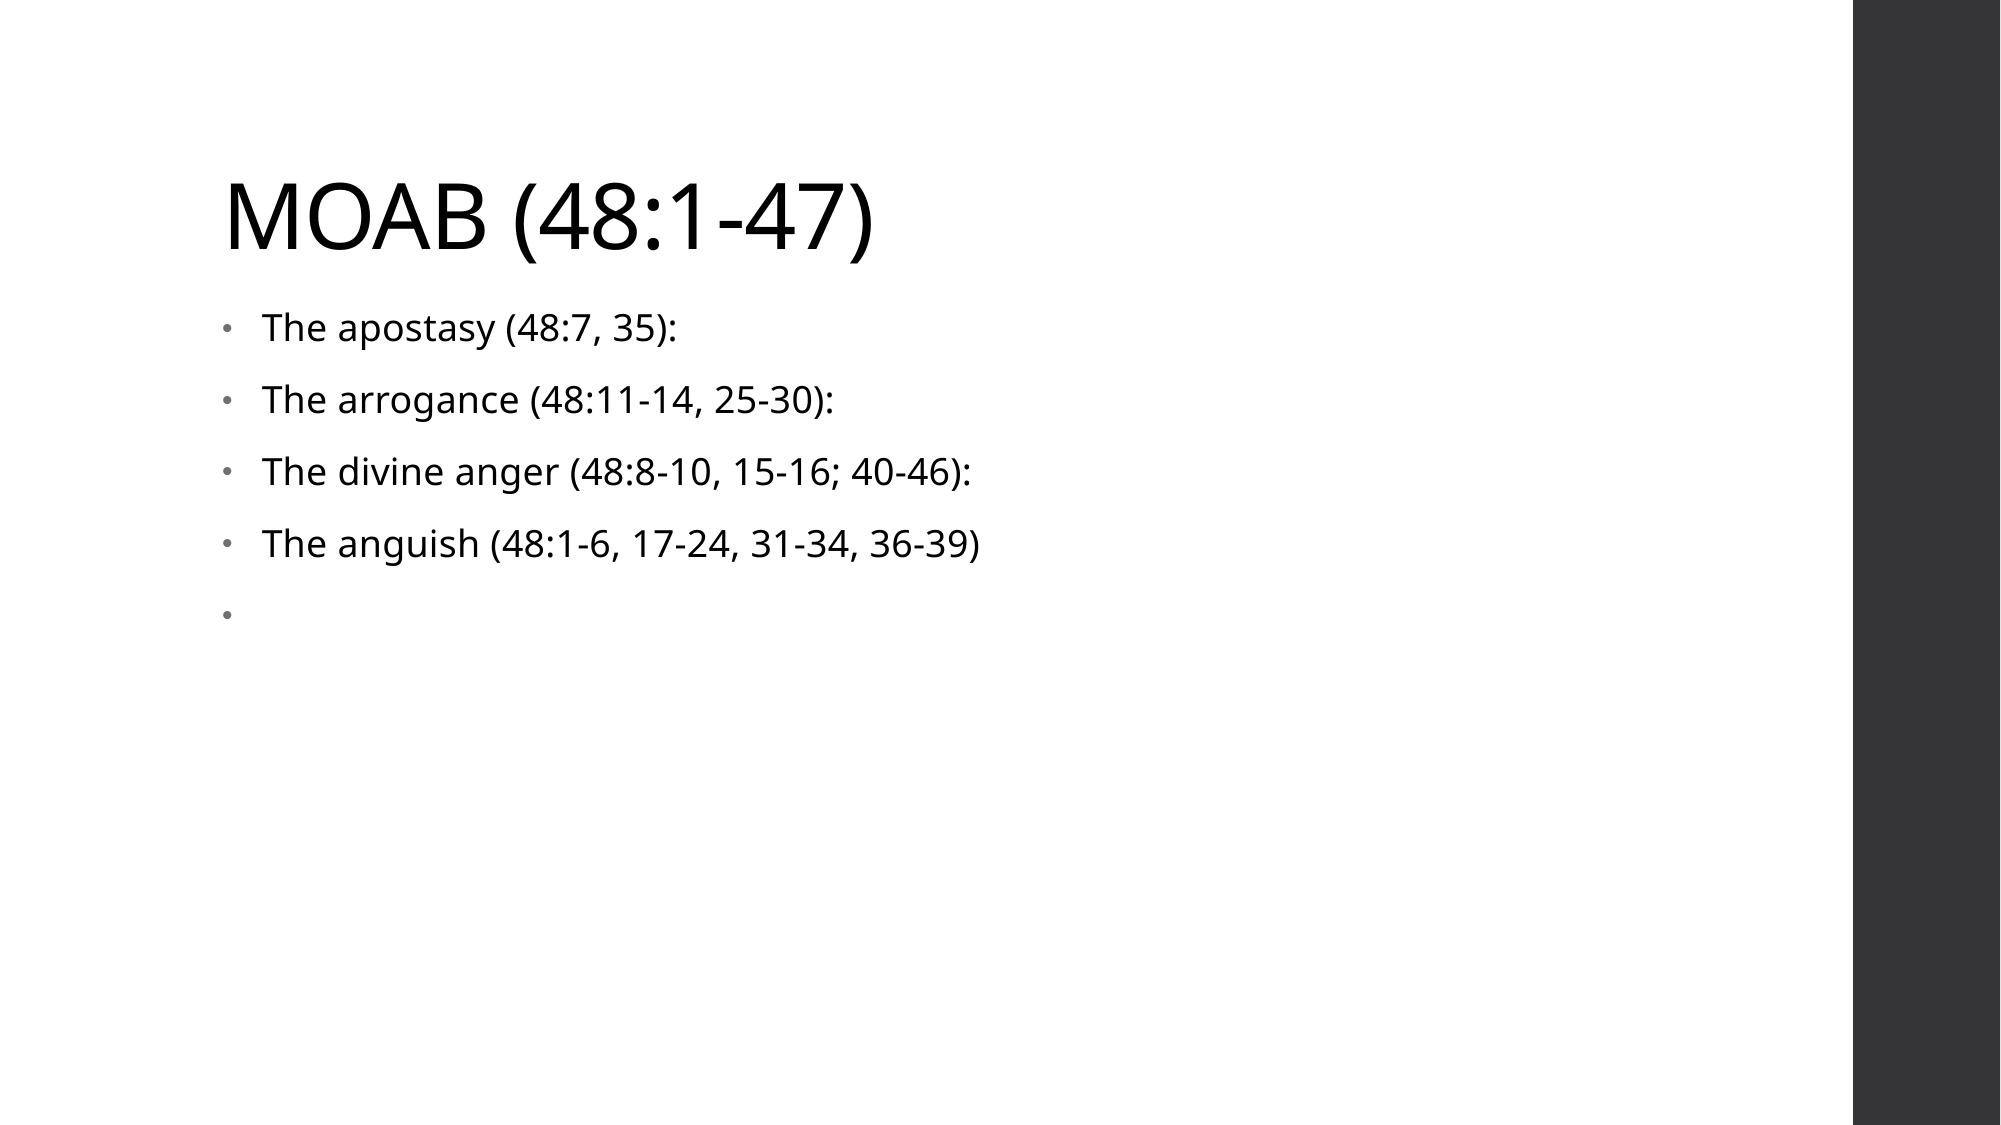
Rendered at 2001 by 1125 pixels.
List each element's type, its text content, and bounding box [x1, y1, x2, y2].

title MOAB (48:1-47) [206, 60, 1797, 278]
list The apostasy (48:7, 35): The arrogance (48:11-14, 25-30): The divine anger (48:8-10, 15-16; 40-46): The anguish (48:1-6, 17-24, 31-34, 36-39) [206, 299, 1617, 1014]
